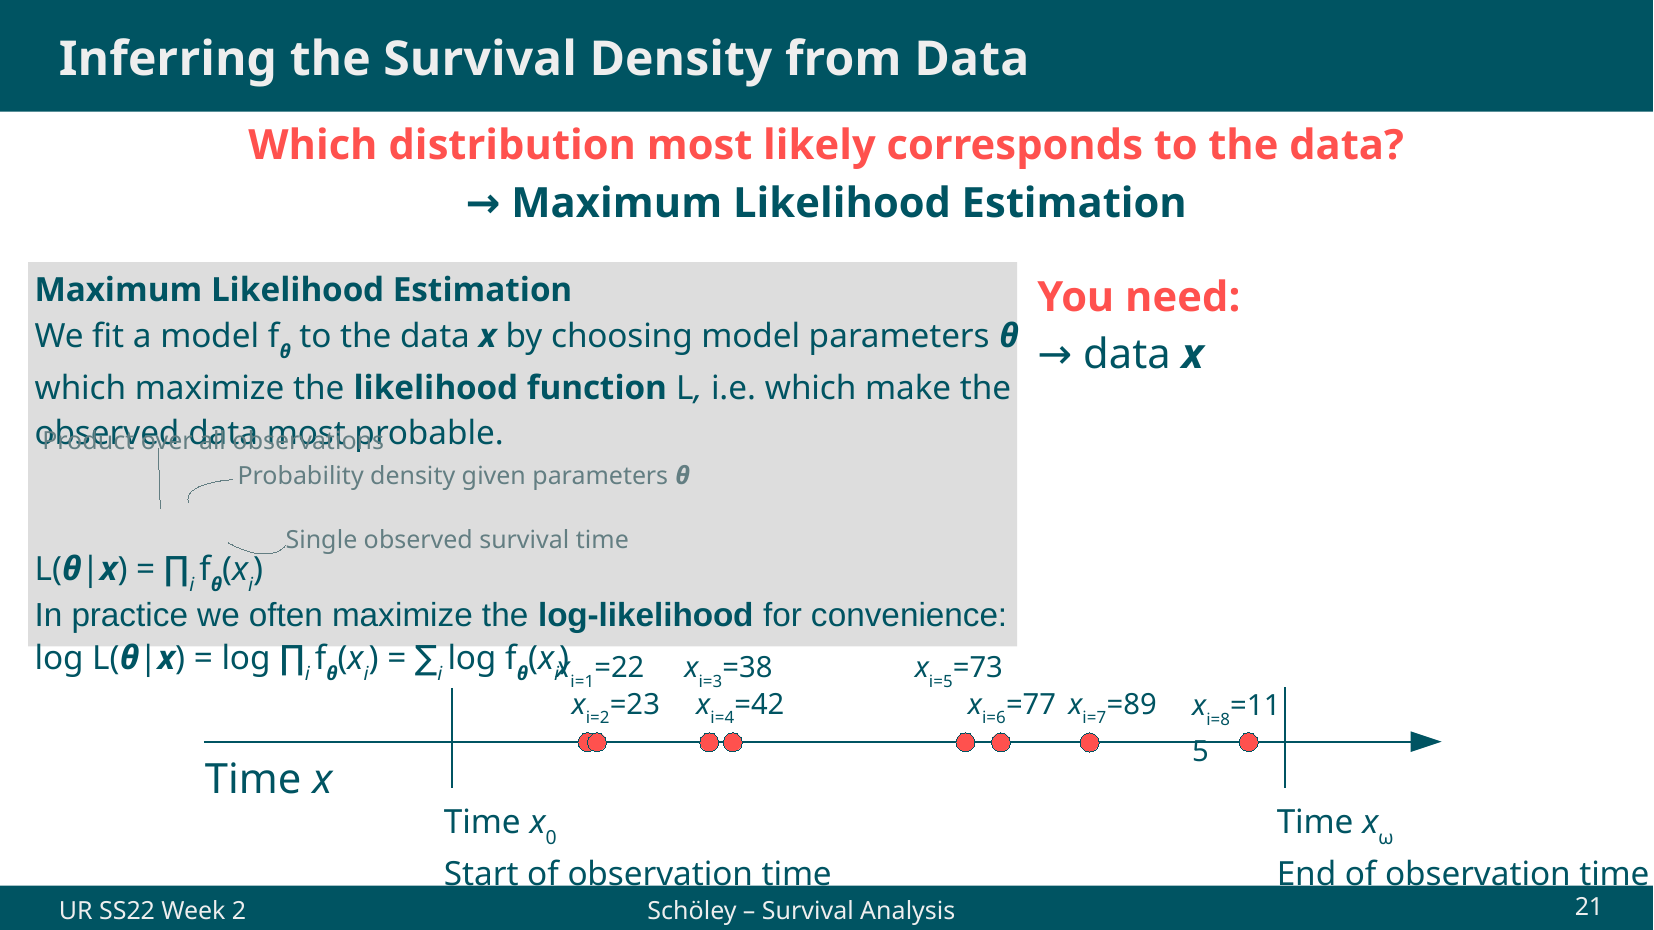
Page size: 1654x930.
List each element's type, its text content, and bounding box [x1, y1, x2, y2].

text_box [1080, 732, 1100, 753]
text_box [1239, 733, 1259, 752]
title Inferring the Survival Density from Data [58, 0, 1594, 107]
text_box Probability density given parameters θ [222, 450, 631, 495]
text_box You need: → data x [1022, 259, 1635, 470]
text_box xi=4=42 [681, 675, 788, 732]
text_box Maximum Likelihood Estimation We fit a model fθ to the data x by choosing model parameters θ which maximize the likelihood function L, i.e. which make the observed data most probable. L(θ|x) = ∏i fθ(xi) In practice we often maximize the log-likelihood for convenience: log L(θ|x) = log ∏i fθ(xi) = ∑i log fθ(xi) [19, 259, 1023, 644]
text_box xi=1=22 [541, 639, 648, 696]
text_box Product over all observations [27, 415, 345, 460]
text_box xi=3=38 [669, 639, 776, 696]
text_box Single observed survival time [270, 514, 589, 559]
text_box xi=7=89 [1053, 675, 1160, 732]
text_box [955, 732, 976, 752]
text_box Time x0 Start of observation time [429, 790, 1151, 905]
text_box [577, 732, 607, 752]
text_box xi=6=77 [953, 675, 1053, 732]
text_box [699, 732, 719, 752]
text_box [991, 732, 1011, 752]
text_box Which distribution most likely corresponds to the data? → Maximum Likelihood Estimation [19, 107, 1634, 259]
text_box xi=8=115 [1177, 676, 1306, 733]
text_box xi=2=23 [556, 675, 663, 732]
text_box Time xω End of observation time [1262, 790, 1653, 905]
text_box xi=5=73 [899, 639, 1006, 696]
text_box Time x [190, 741, 912, 856]
text_box [723, 732, 743, 752]
